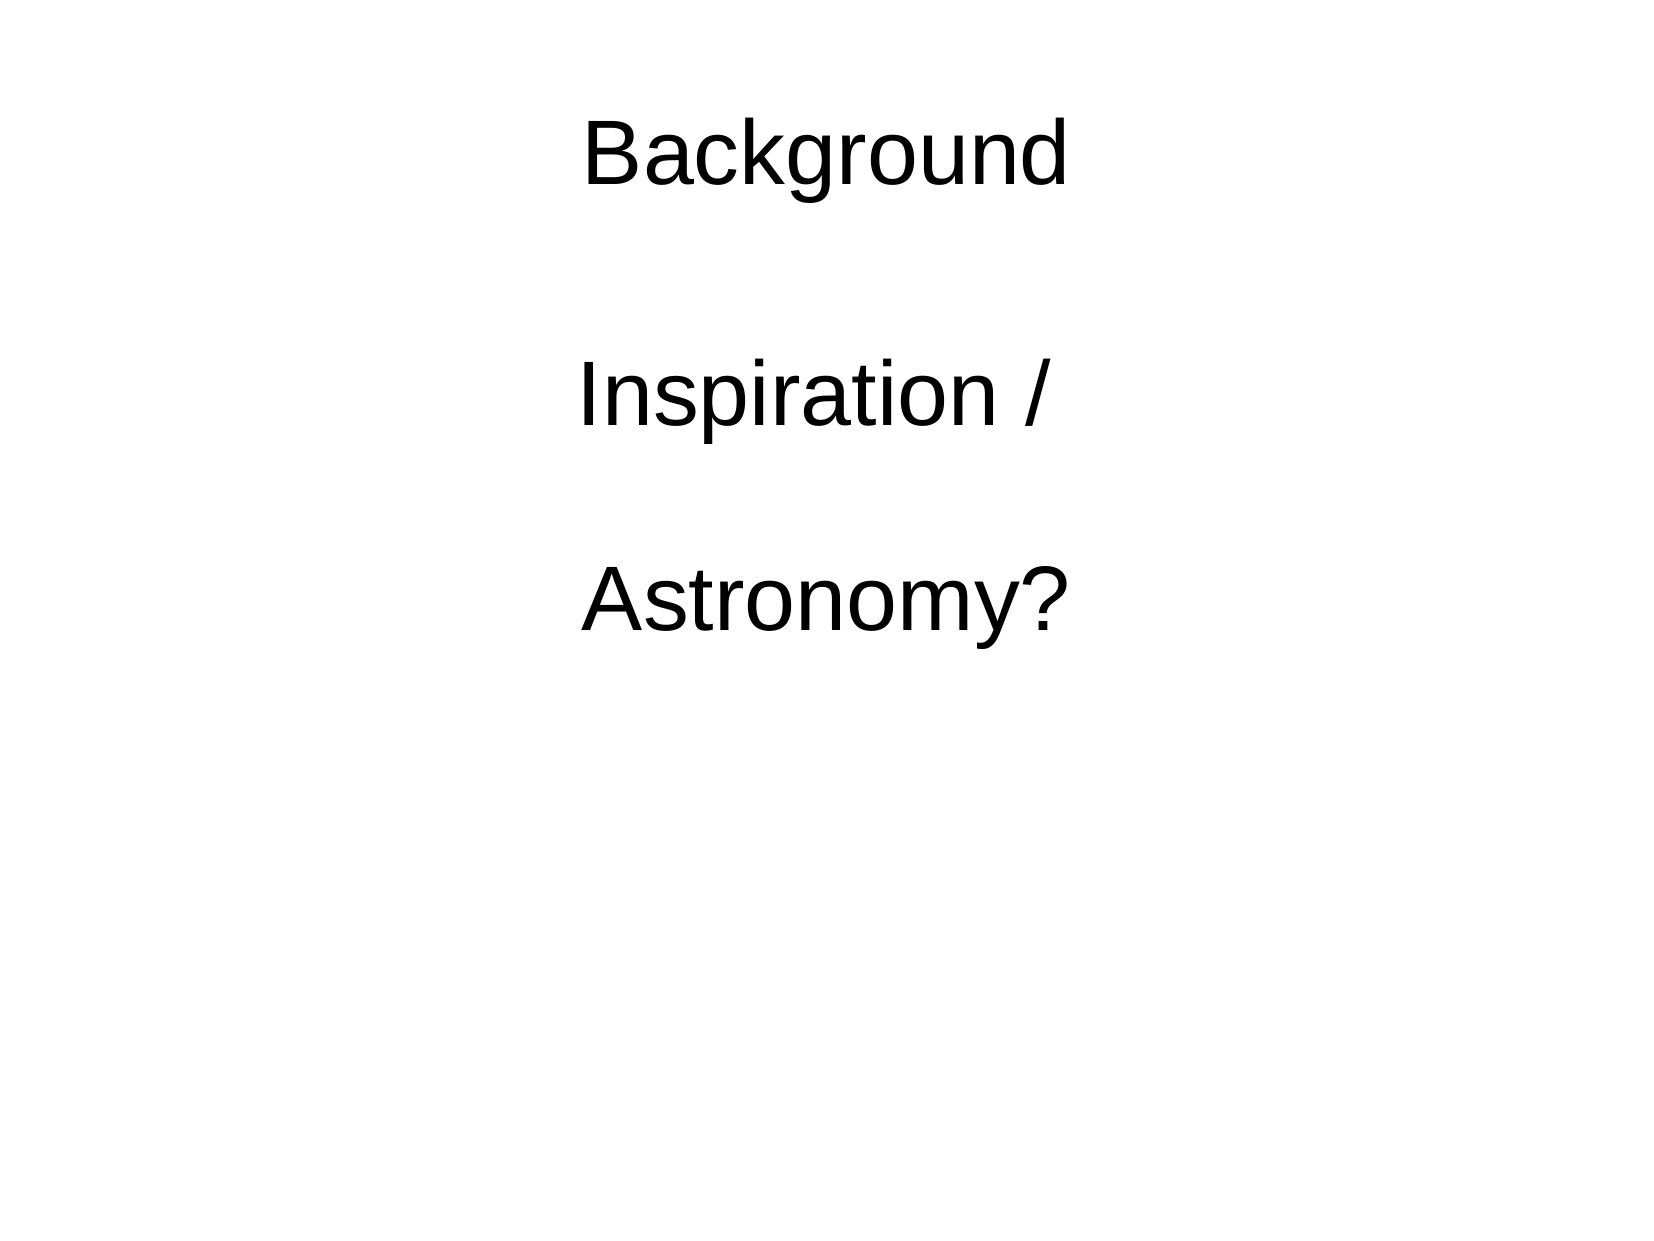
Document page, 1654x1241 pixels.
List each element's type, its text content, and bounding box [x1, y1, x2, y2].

subtitle Inspiration / Astronomy? [82, 290, 1571, 1010]
title Background [82, 49, 1571, 257]
